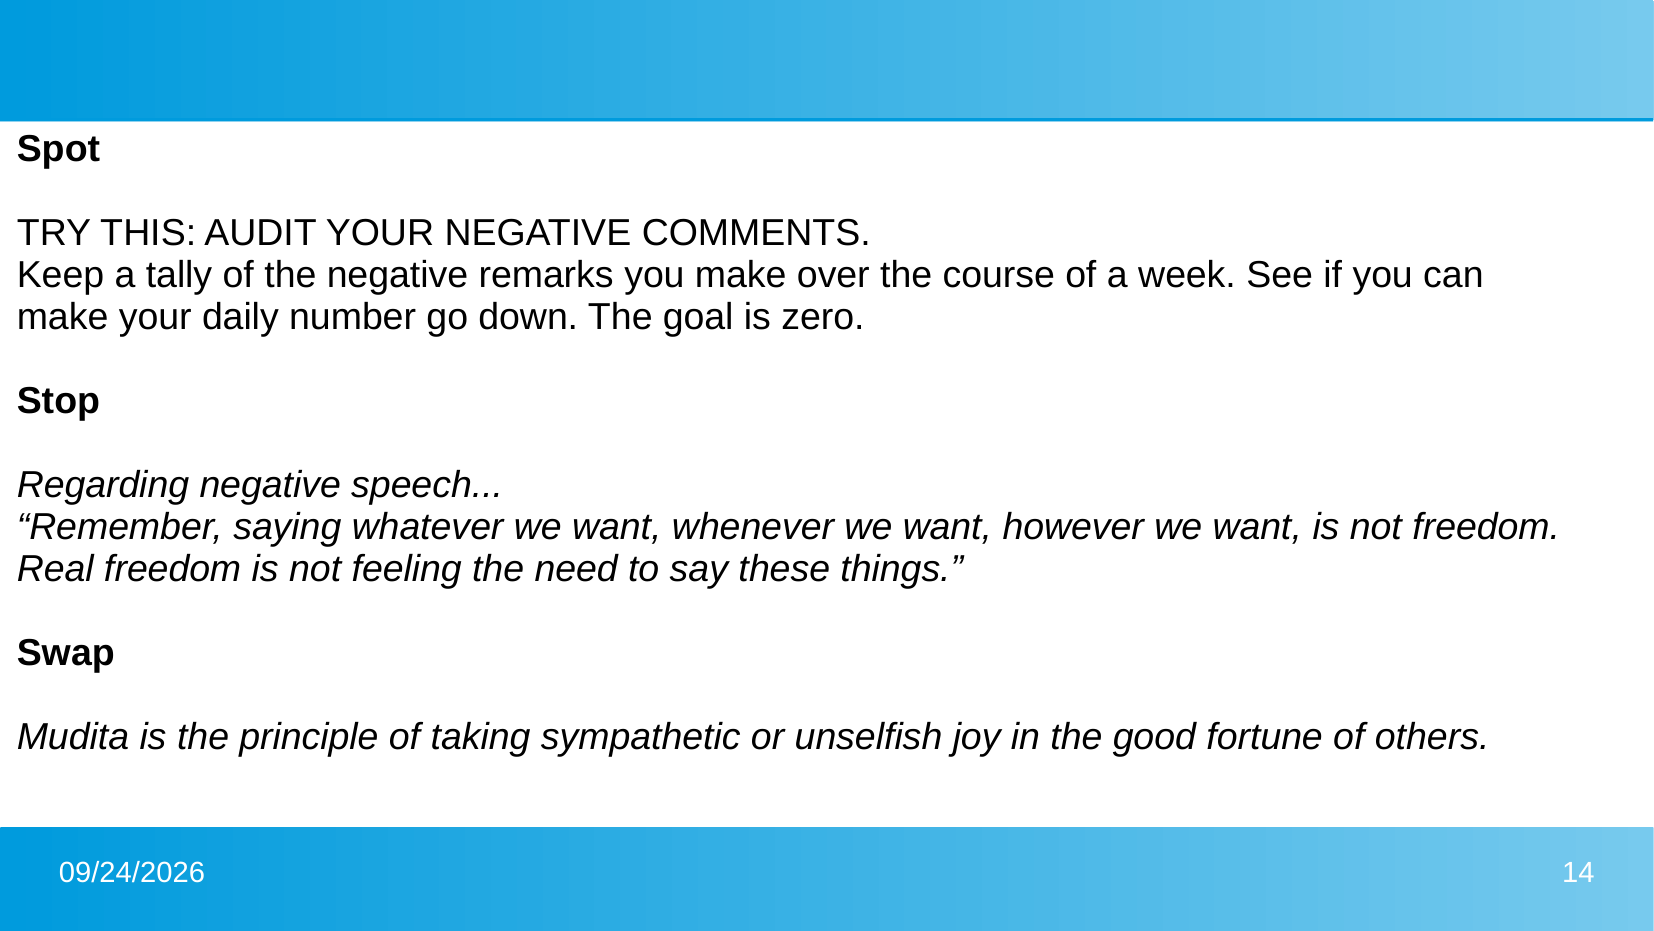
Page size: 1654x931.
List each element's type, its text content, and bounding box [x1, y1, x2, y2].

text_box Spot TRY THIS: AUDIT YOUR NEGATIVE COMMENTS. Keep a tally of the negative remarks you make over the course of a week. See if you can make your daily number go down. The goal is zero. Stop Regarding negative speech... “Remember, saying whatever we want, whenever we want, however we want, is not freedom. Real freedom is not feeling the need to say these things.” Swap Mudita is the principle of taking sympathetic or unselfish joy in the good fortune of others. [2, 120, 1651, 766]
